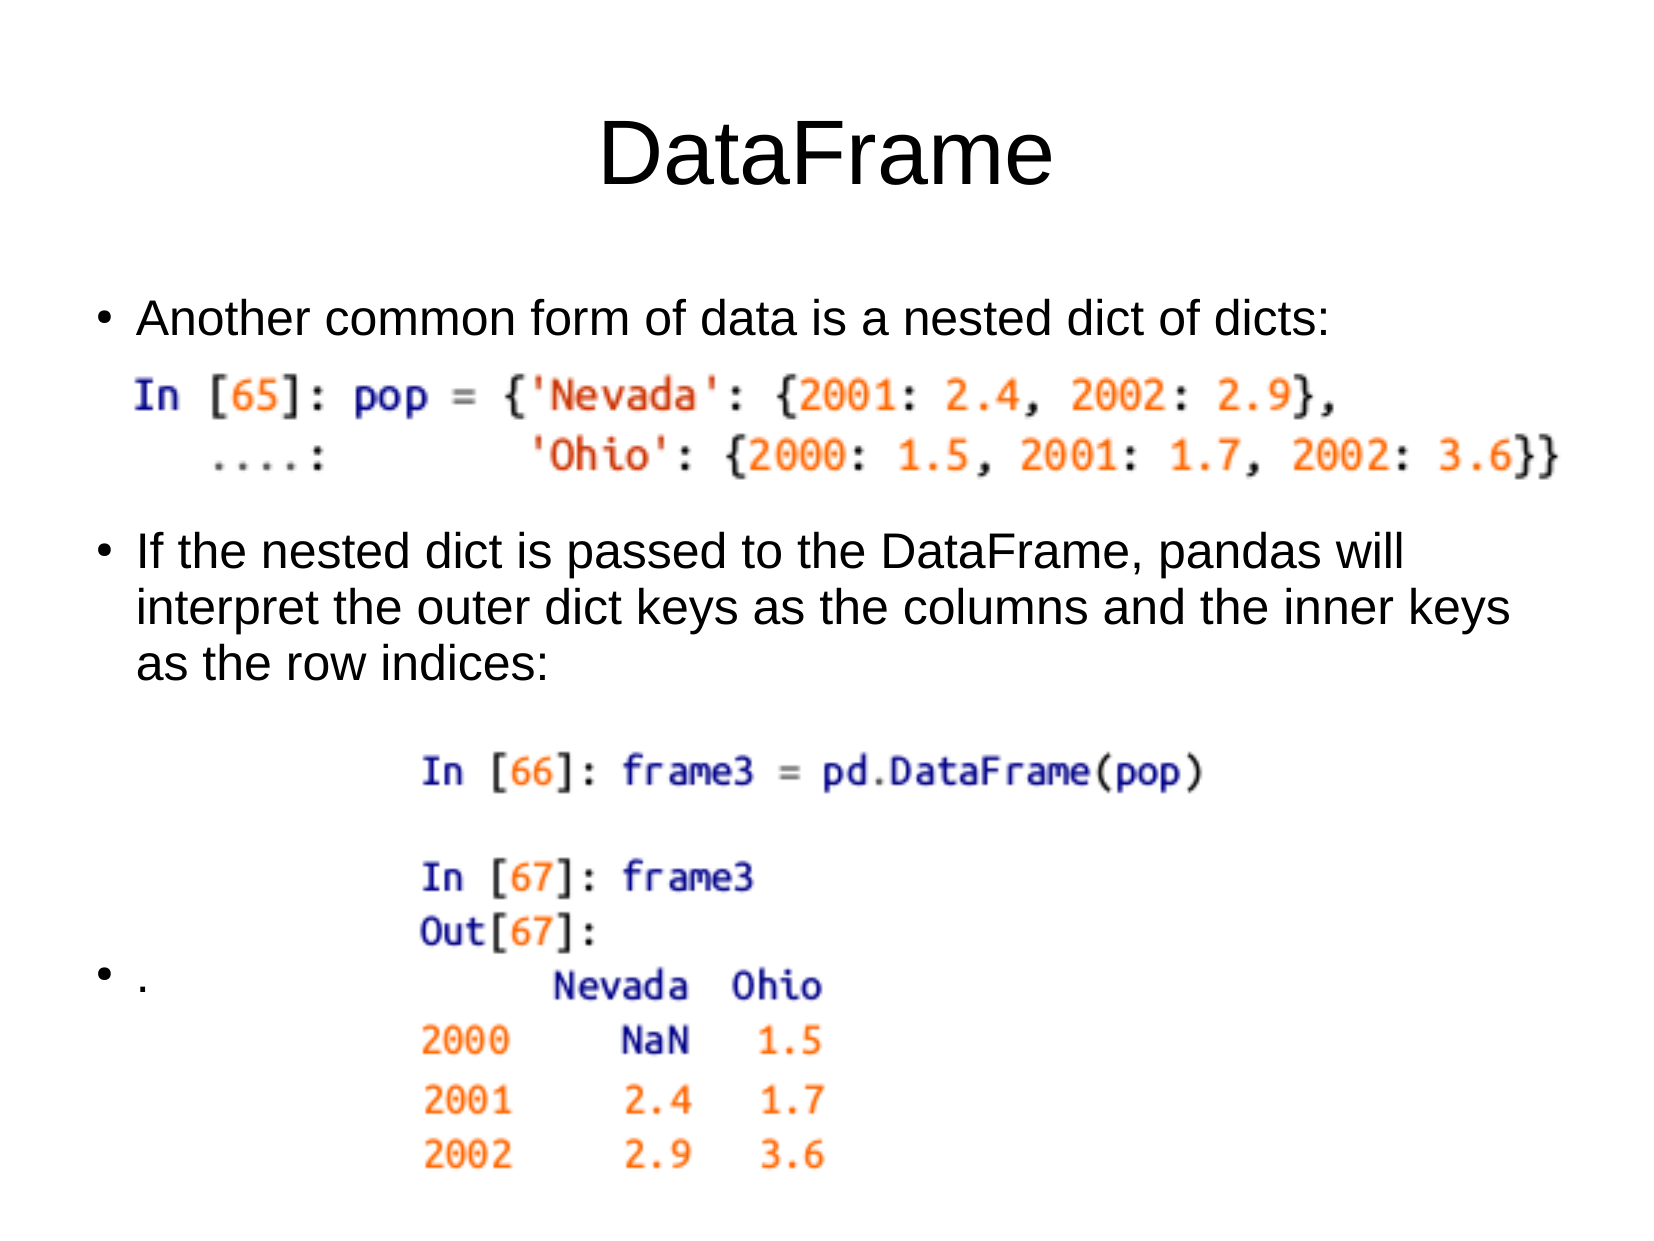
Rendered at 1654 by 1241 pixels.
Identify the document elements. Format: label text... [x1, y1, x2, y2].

picture [118, 351, 1591, 511]
picture [413, 734, 1208, 1186]
title DataFrame [82, 49, 1571, 257]
list Another common form of data is a nested dict of dicts: If the nested dict is passed to the DataFrame, pandas will interpret the outer dict keys as the columns and the inner keys as the row indices: . [82, 290, 1571, 1010]
